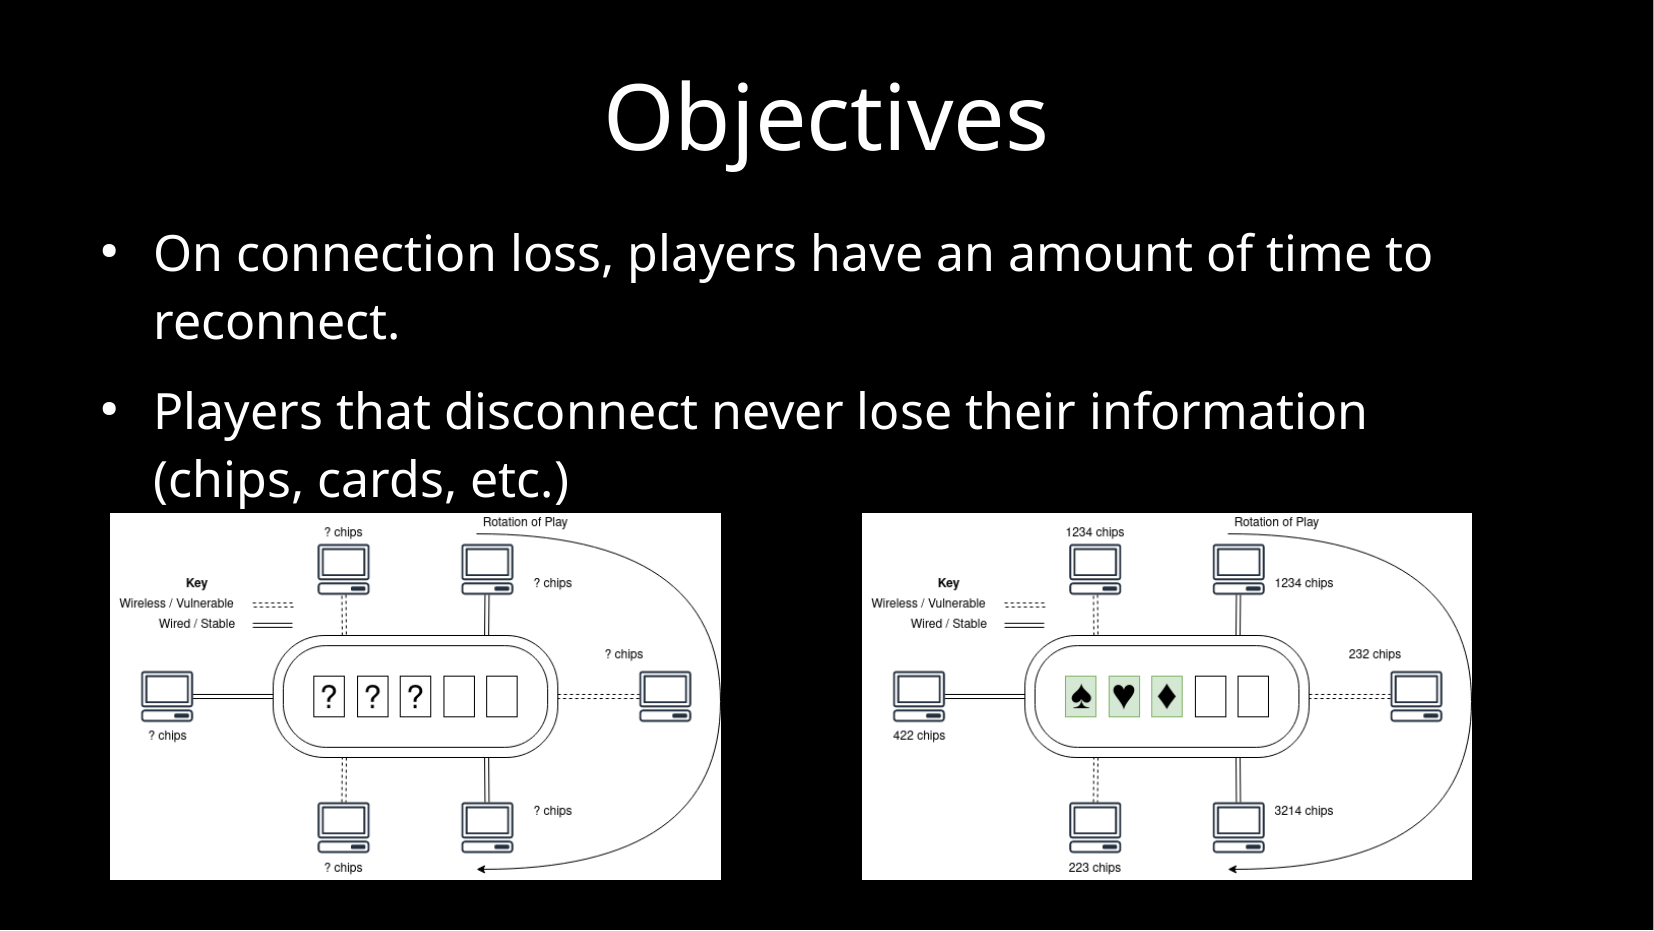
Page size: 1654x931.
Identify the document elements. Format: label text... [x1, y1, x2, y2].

picture [110, 513, 721, 880]
list On connection loss, players have an amount of time to reconnect. Players that disconnect never lose their information (chips, cards, etc.) [82, 217, 1512, 758]
picture [862, 513, 1472, 880]
title Objectives [82, 37, 1571, 193]
